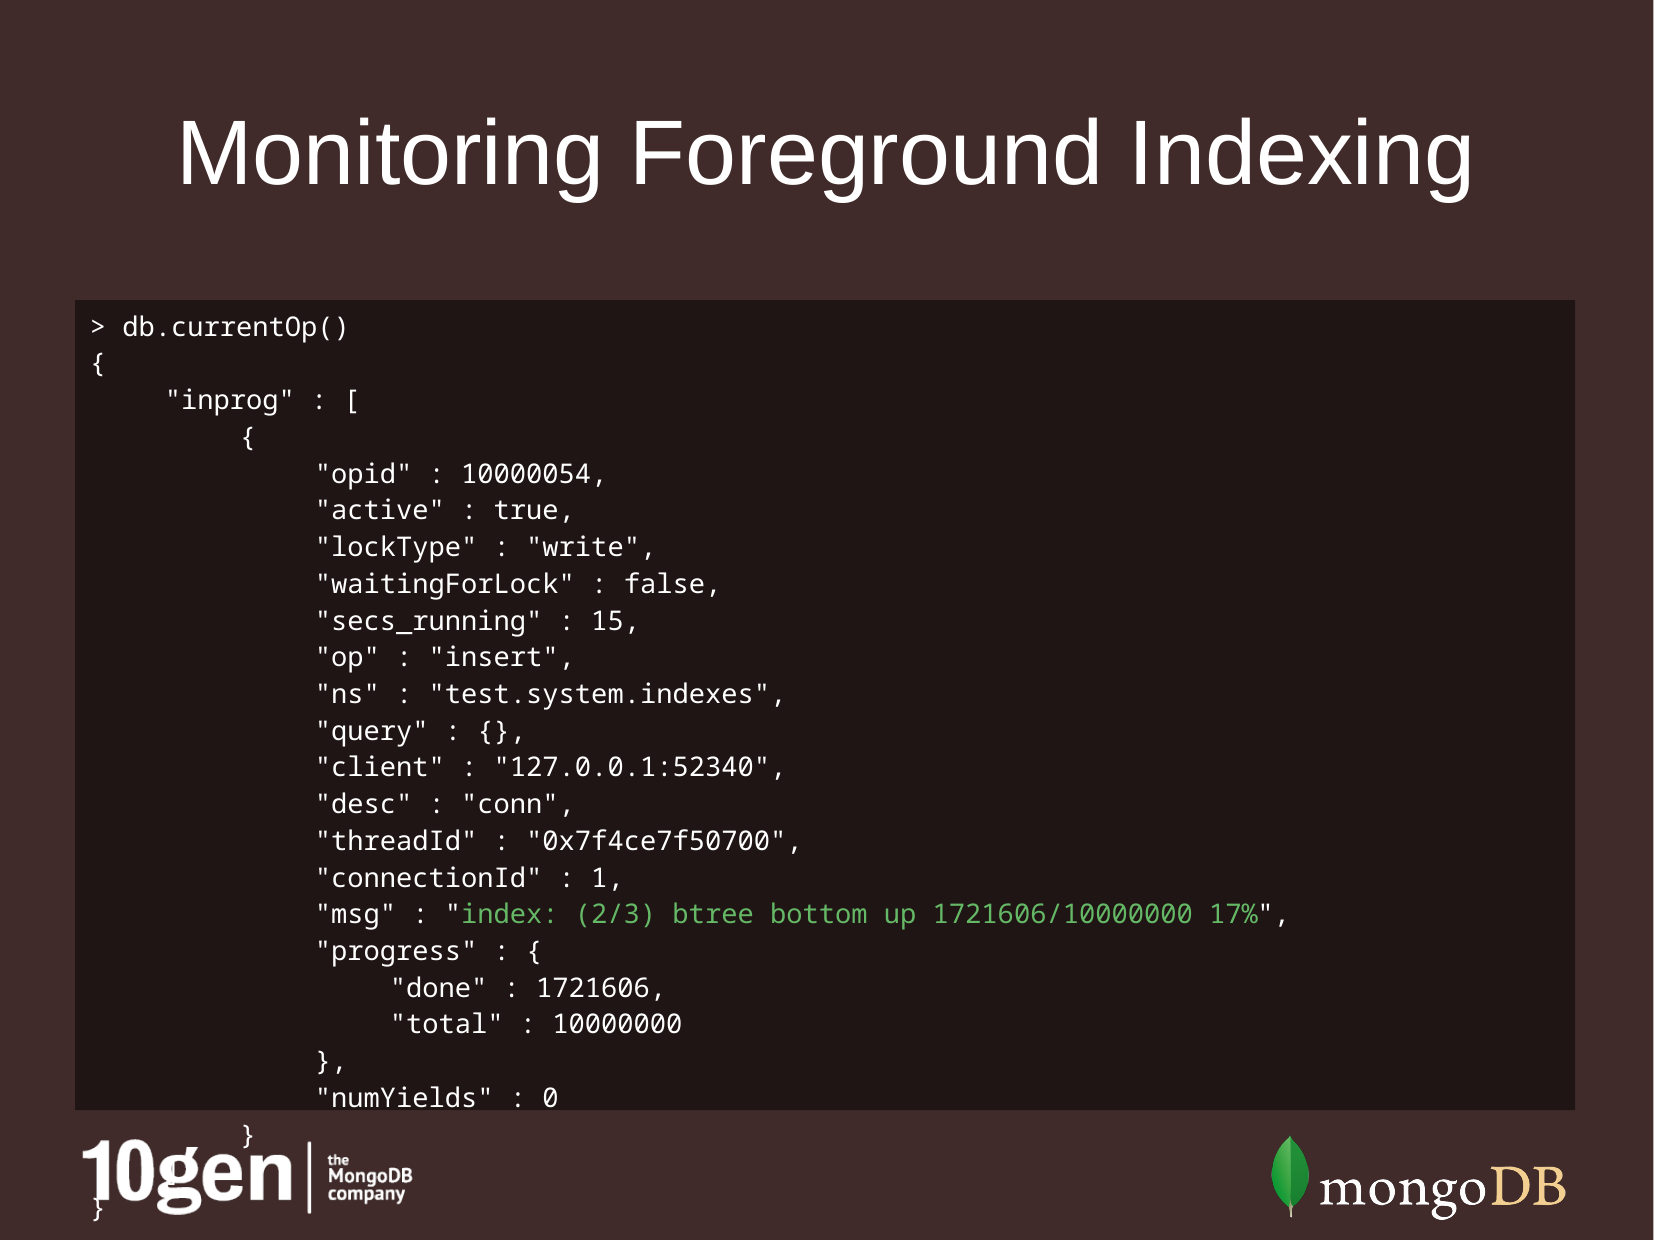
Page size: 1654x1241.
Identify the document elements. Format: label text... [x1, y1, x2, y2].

picture [1260, 1124, 1576, 1230]
picture [82, 1139, 413, 1215]
text_box > db.currentOp() { "inprog" : [ { "opid" : 10000054, "active" : true, "lockType" : "write", "waitingForLock" : false, "secs_running" : 15, "op" : "insert", "ns" : "test.system.indexes", "query" : {}, "client" : "127.0.0.1:52340", "desc" : "conn", "threadId" : "0x7f4ce7f50700", "connectionId" : 1, "msg" : "index: (2/3) btree bottom up 1721606/10000000 17%", "progress" : { "done" : 1721606, "total" : 10000000 }, "numYields" : 0 } ] } [75, 300, 1576, 1111]
title Monitoring Foreground Indexing [82, 49, 1571, 257]
